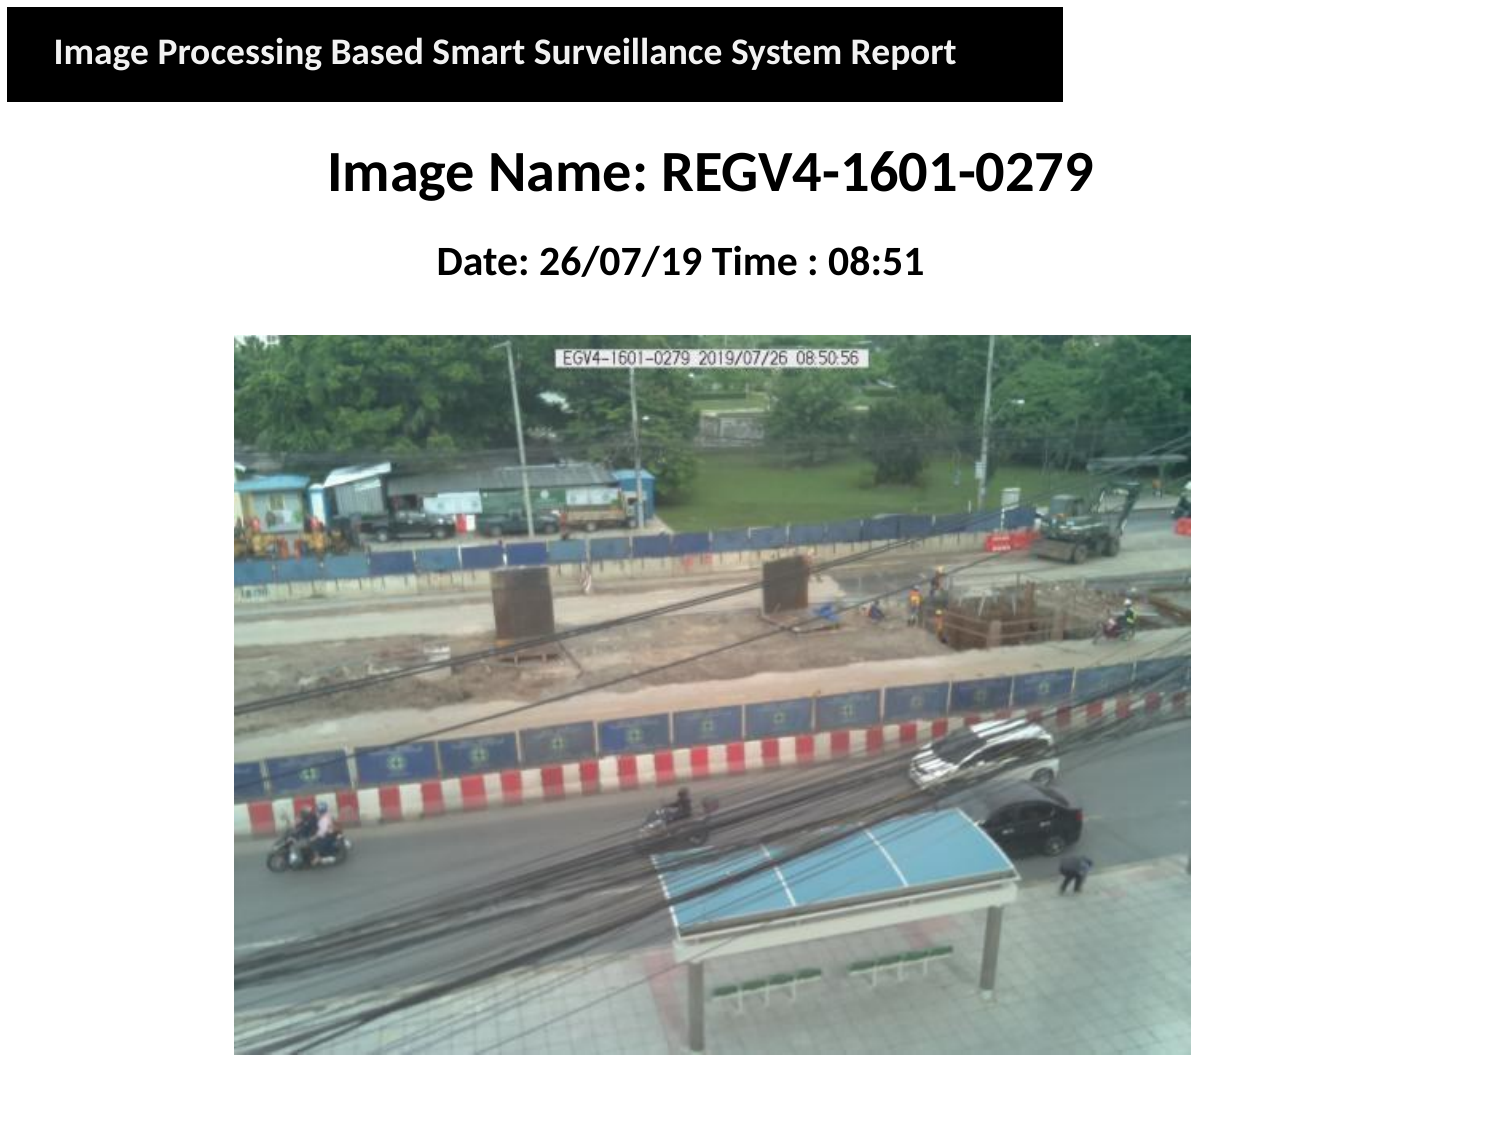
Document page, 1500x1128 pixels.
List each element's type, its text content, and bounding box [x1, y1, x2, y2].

picture [7, 7, 1063, 102]
text_box Image Name: REGV4-1601-0279 [312, 140, 1251, 335]
text_box Date: 26/07/19 Time : 08:51 [421, 234, 1360, 547]
picture [234, 335, 1191, 1055]
text_box Image Processing Based Smart Surveillance System Report [39, 23, 977, 180]
